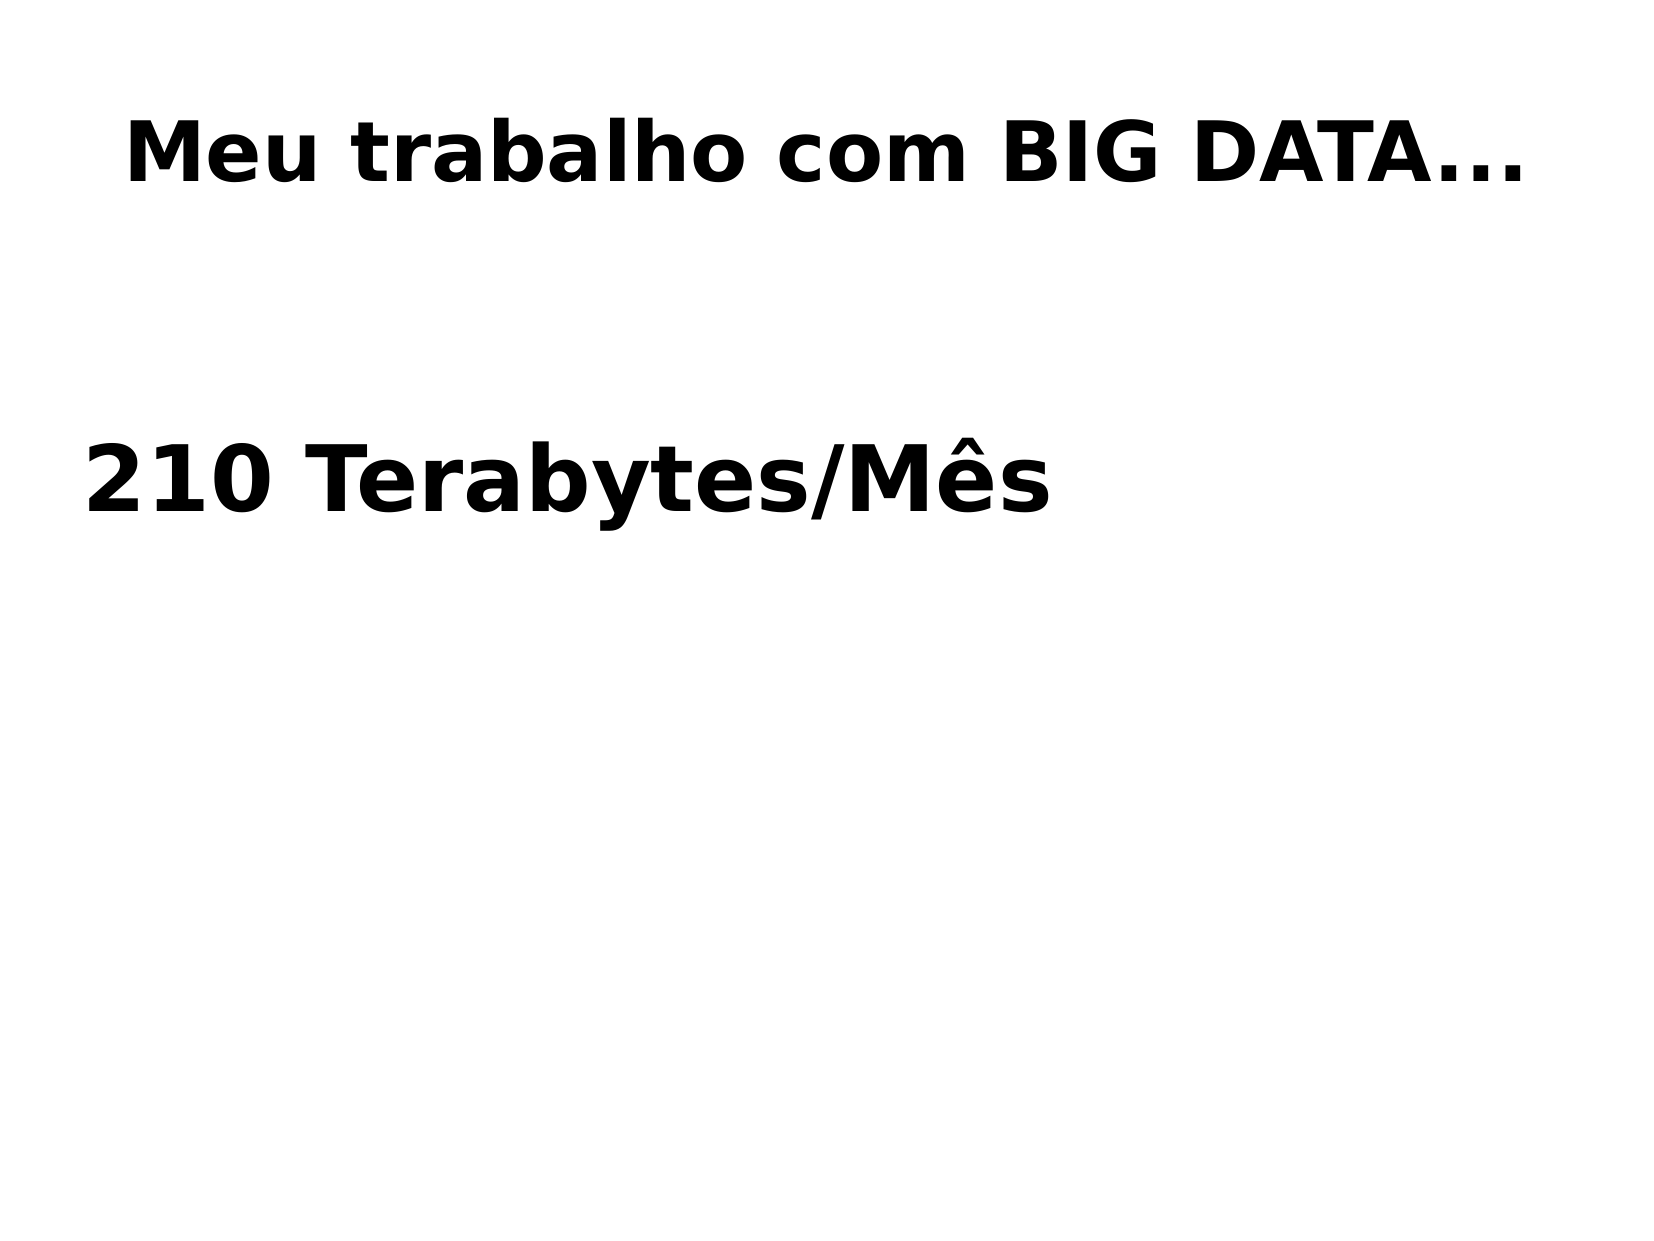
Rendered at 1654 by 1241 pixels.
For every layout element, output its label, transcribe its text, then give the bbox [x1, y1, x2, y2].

title Meu trabalho com BIG DATA... [82, 49, 1571, 257]
list 210 Terabytes/Mês [82, 290, 1571, 1109]
